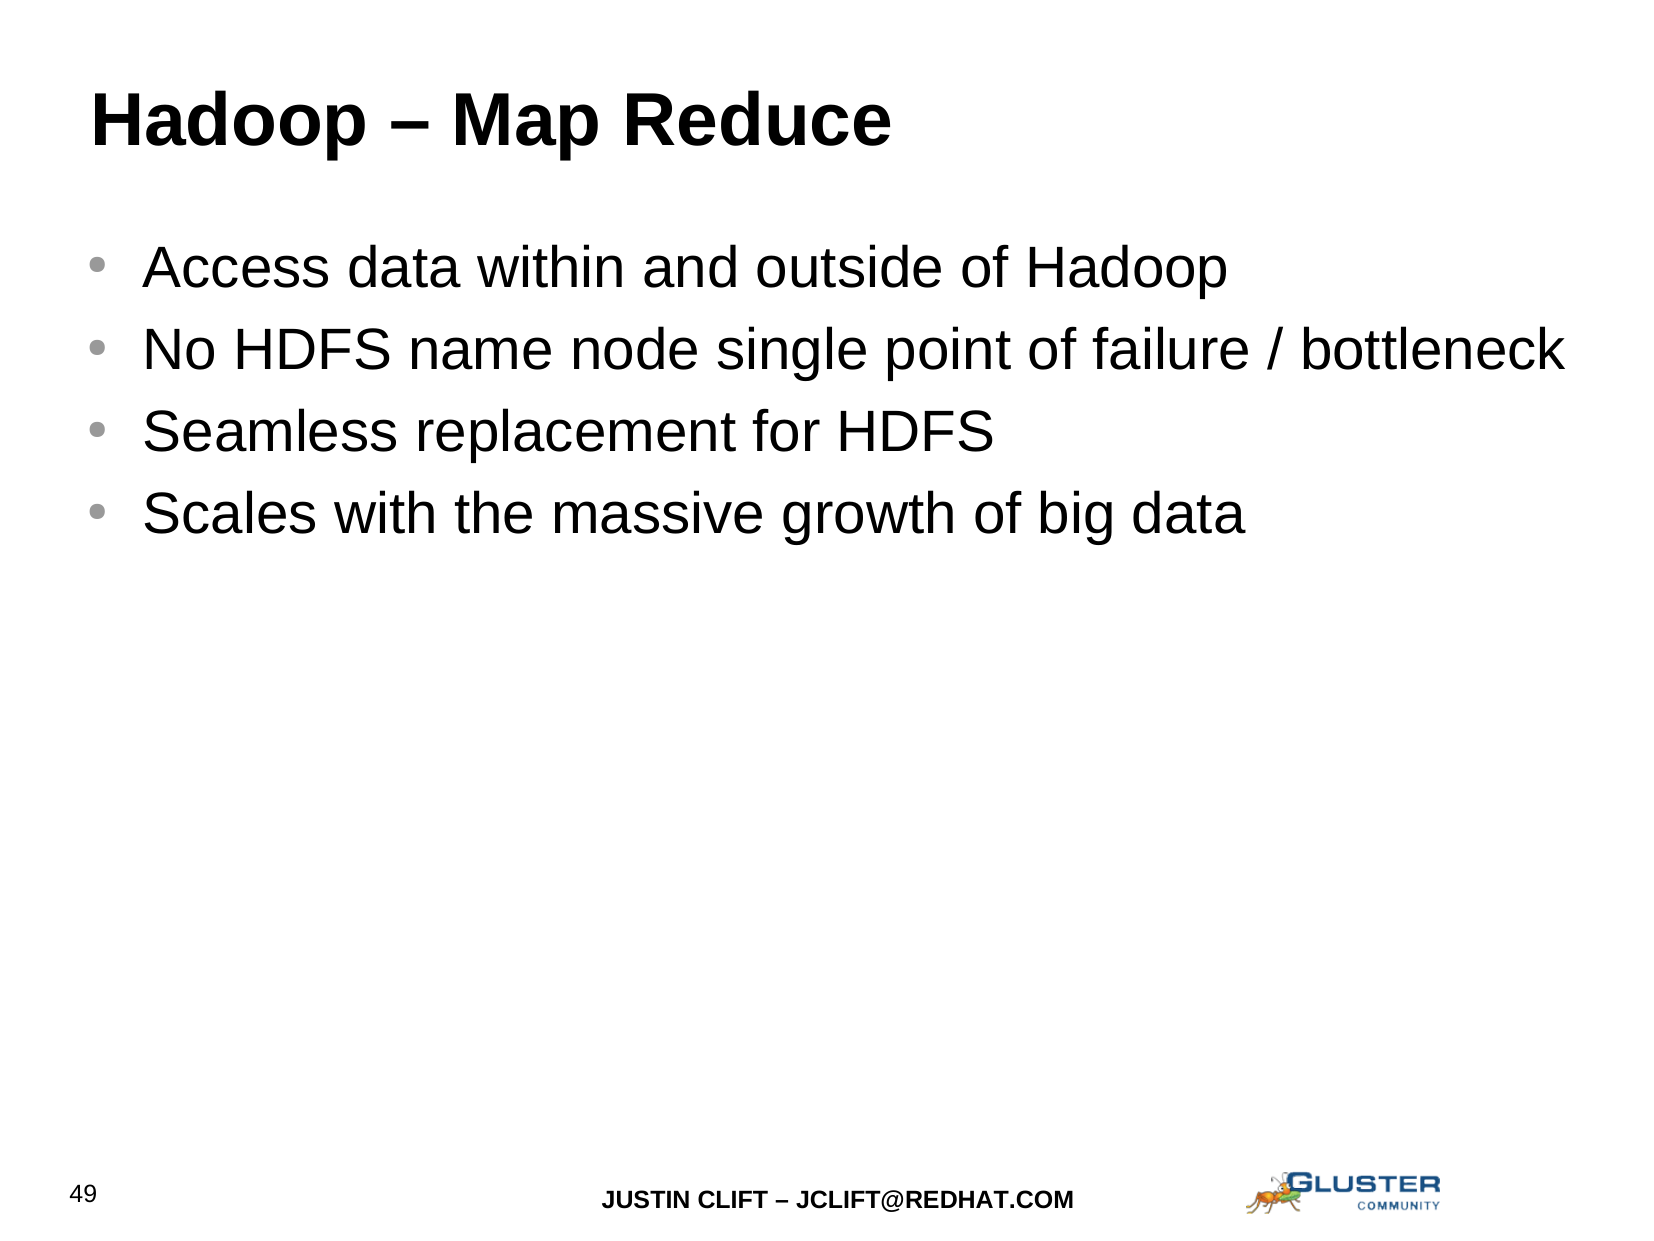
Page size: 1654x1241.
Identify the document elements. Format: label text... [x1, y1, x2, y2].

picture [1246, 1170, 1440, 1215]
list Access data within and outside of Hadoop No HDFS name node single point of failure / bottleneck Seamless replacement for HDFS Scales with the massive growth of big data [86, 232, 1576, 1111]
title Hadoop – Map Reduce [90, 15, 1579, 223]
